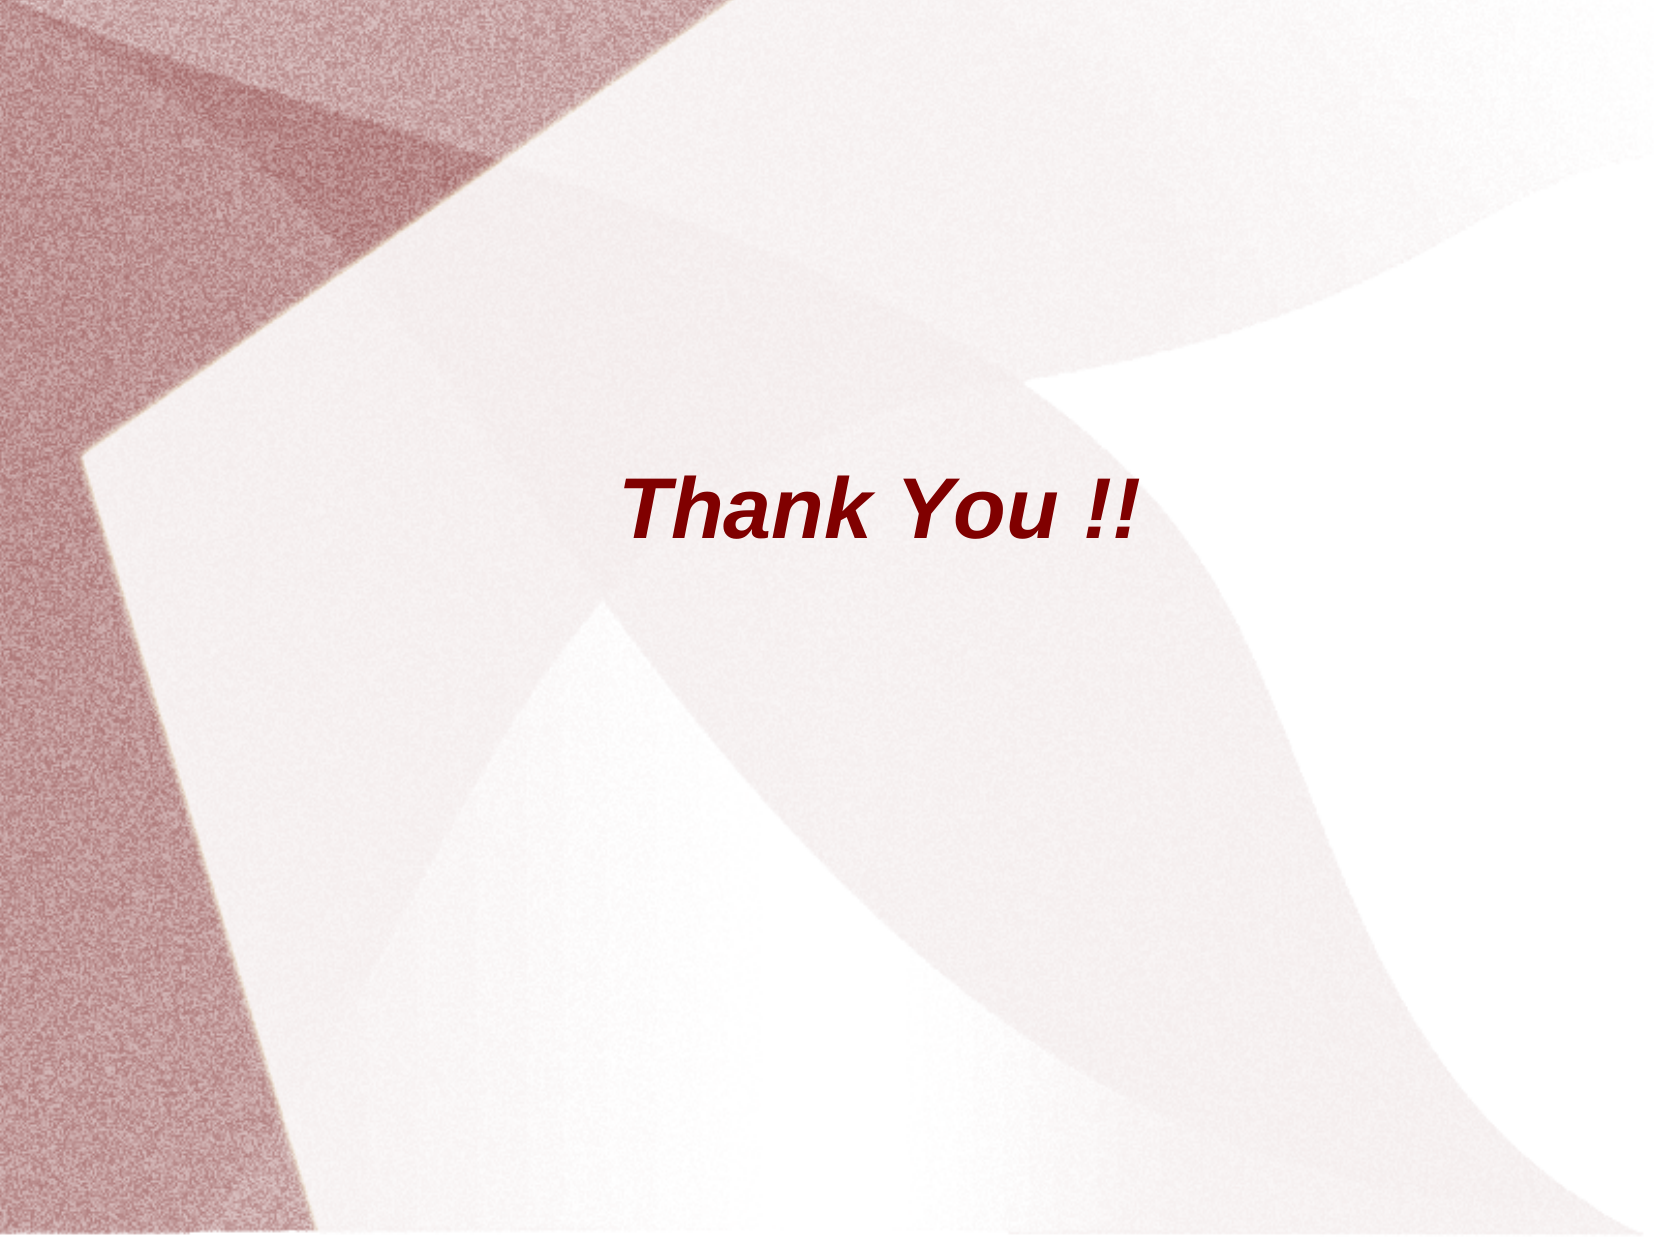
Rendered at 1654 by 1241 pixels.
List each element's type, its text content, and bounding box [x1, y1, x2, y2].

picture [0, 0, 1654, 1241]
title Thank You !! [375, 405, 1385, 613]
